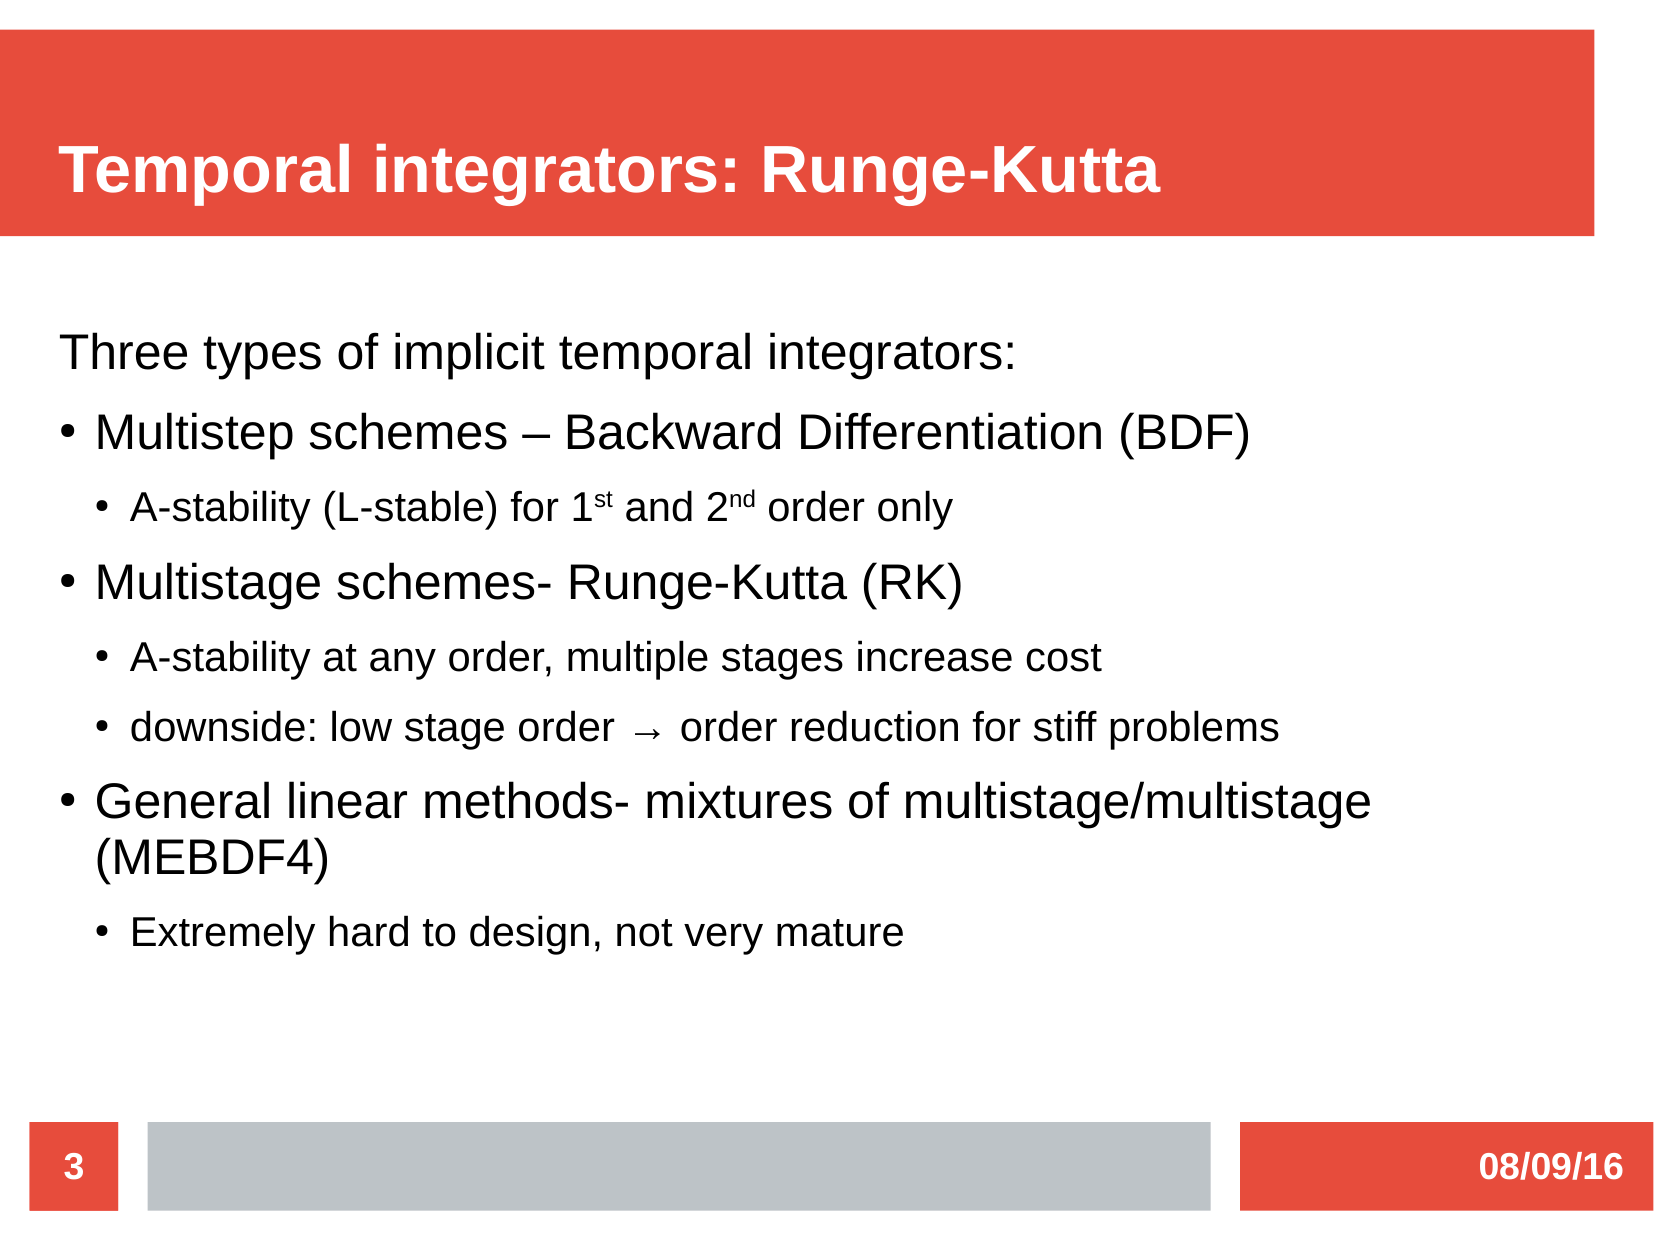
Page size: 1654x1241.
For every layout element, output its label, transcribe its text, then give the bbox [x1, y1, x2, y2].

title Temporal integrators: Runge-Kutta [59, 59, 1595, 207]
list Three types of implicit temporal integrators: Multistep schemes – Backward Differentiation (BDF) A-stability (L-stable) for 1st and 2nd order only Multistage schemes- Runge-Kutta (RK) A-stability at any order, multiple stages increase cost downside: low stage order → order reduction for stiff problems General linear methods- mixtures of multistage/multistage (MEBDF4) Extremely hard to design, not very mature [59, 324, 1565, 1093]
